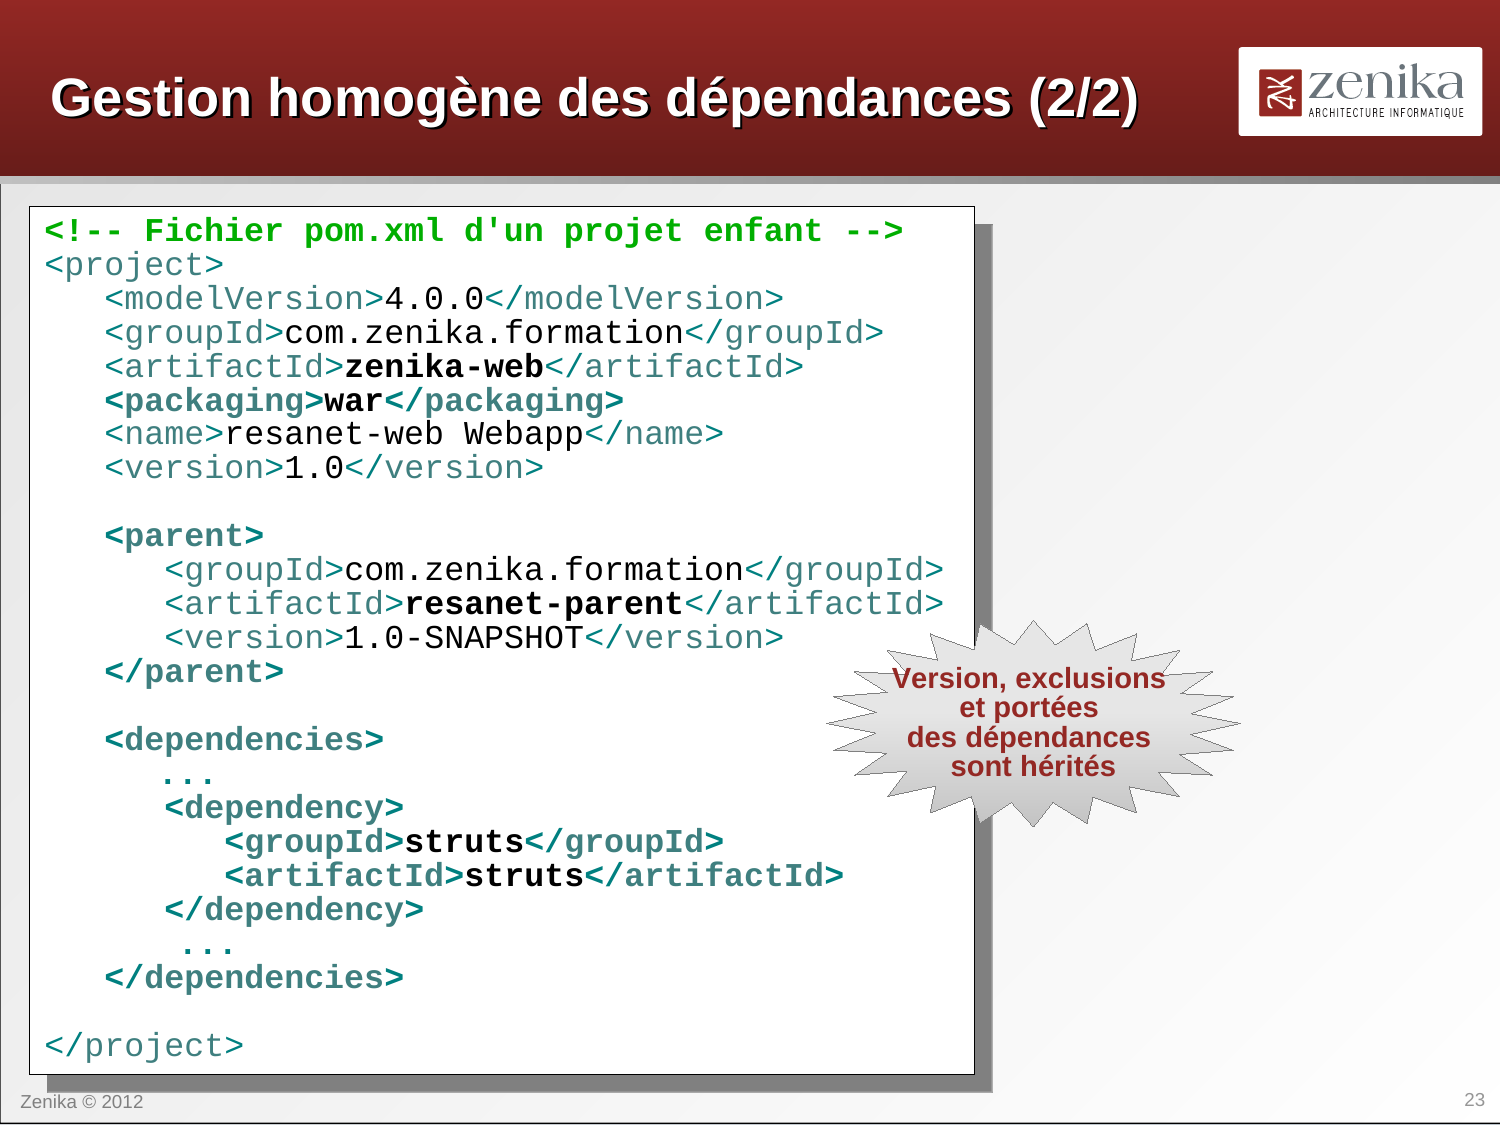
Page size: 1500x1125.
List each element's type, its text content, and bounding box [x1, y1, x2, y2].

text_box Version, exclusions et portées des dépendances sont hérités [826, 620, 1241, 827]
title Gestion homogène des dépendances (2/2) [50, 15, 1206, 180]
picture [1257, 58, 1464, 125]
text_box <!-- Fichier pom.xml d'un projet enfant --> <project> <modelVersion>4.0.0</modelVersion> <groupId>com.zenika.formation</groupId> <artifactId>zenika-web</artifactId> <packaging>war</packaging> <name>resanet-web Webapp</name> <version>1.0</version> <parent> <groupId>com.zenika.formation</groupId> <artifactId>resanet-parent</artifactId> <version>1.0-SNAPSHOT</version> </parent> <dependencies> ... <dependency> <groupId>struts</groupId> <artifactId>struts</artifactId> </dependency> ... </dependencies> </project> [29, 206, 975, 1075]
